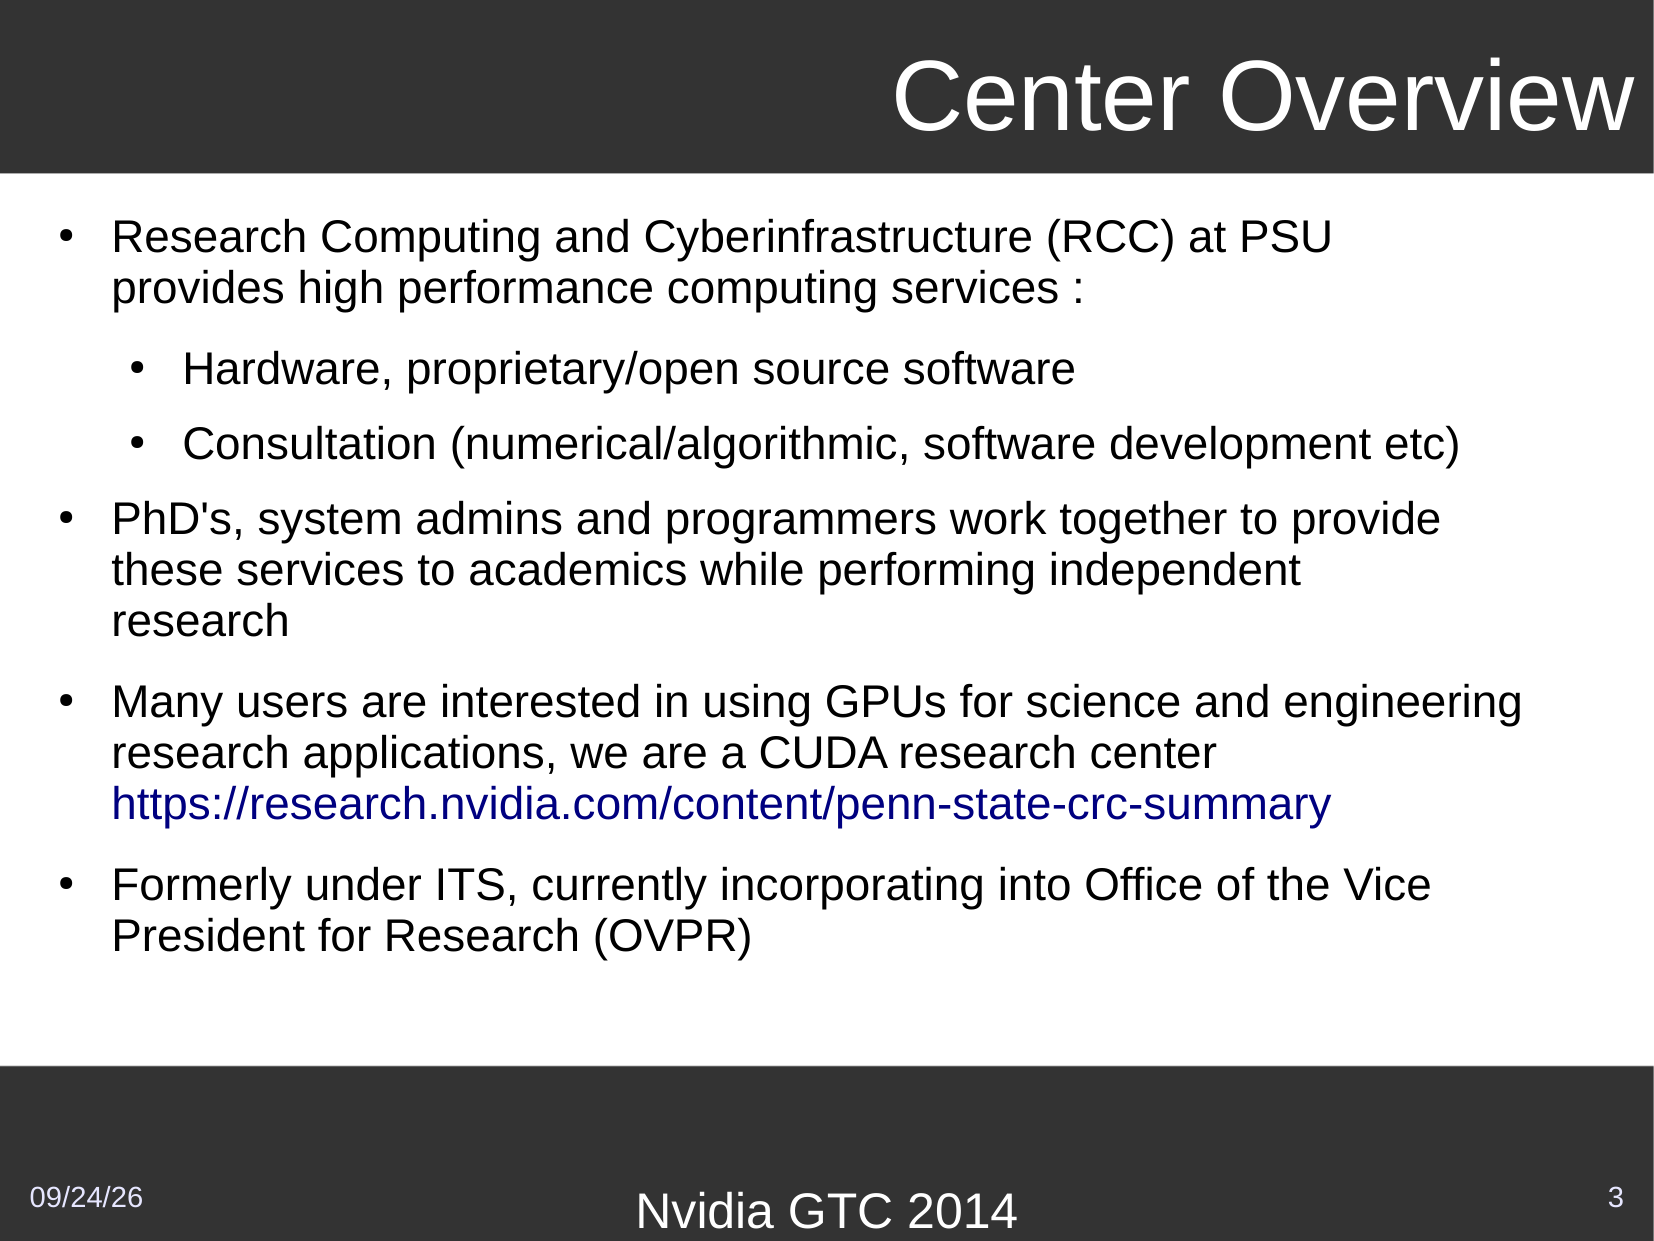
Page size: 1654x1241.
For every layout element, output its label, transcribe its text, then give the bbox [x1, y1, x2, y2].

picture [0, 0, 1654, 1241]
title Center Overview [40, 11, 1636, 181]
list Research Computing and Cyberinfrastructure (RCC) at PSU provides high performance computing services : Hardware, proprietary/open source software Consultation (numerical/algorithmic, software development etc) PhD's, system admins and programmers work together to provide these services to academics while performing independent research Many users are interested in using GPUs for science and engineering research applications, we are a CUDA research center https://research.nvidia.com/content/penn-state-crc-summary Formerly under ITS, currently incorporating into Office of the Vice President for Research (OVPR) [40, 210, 1636, 962]
text_box Nvidia GTC 2014 [29, 1182, 1625, 1239]
